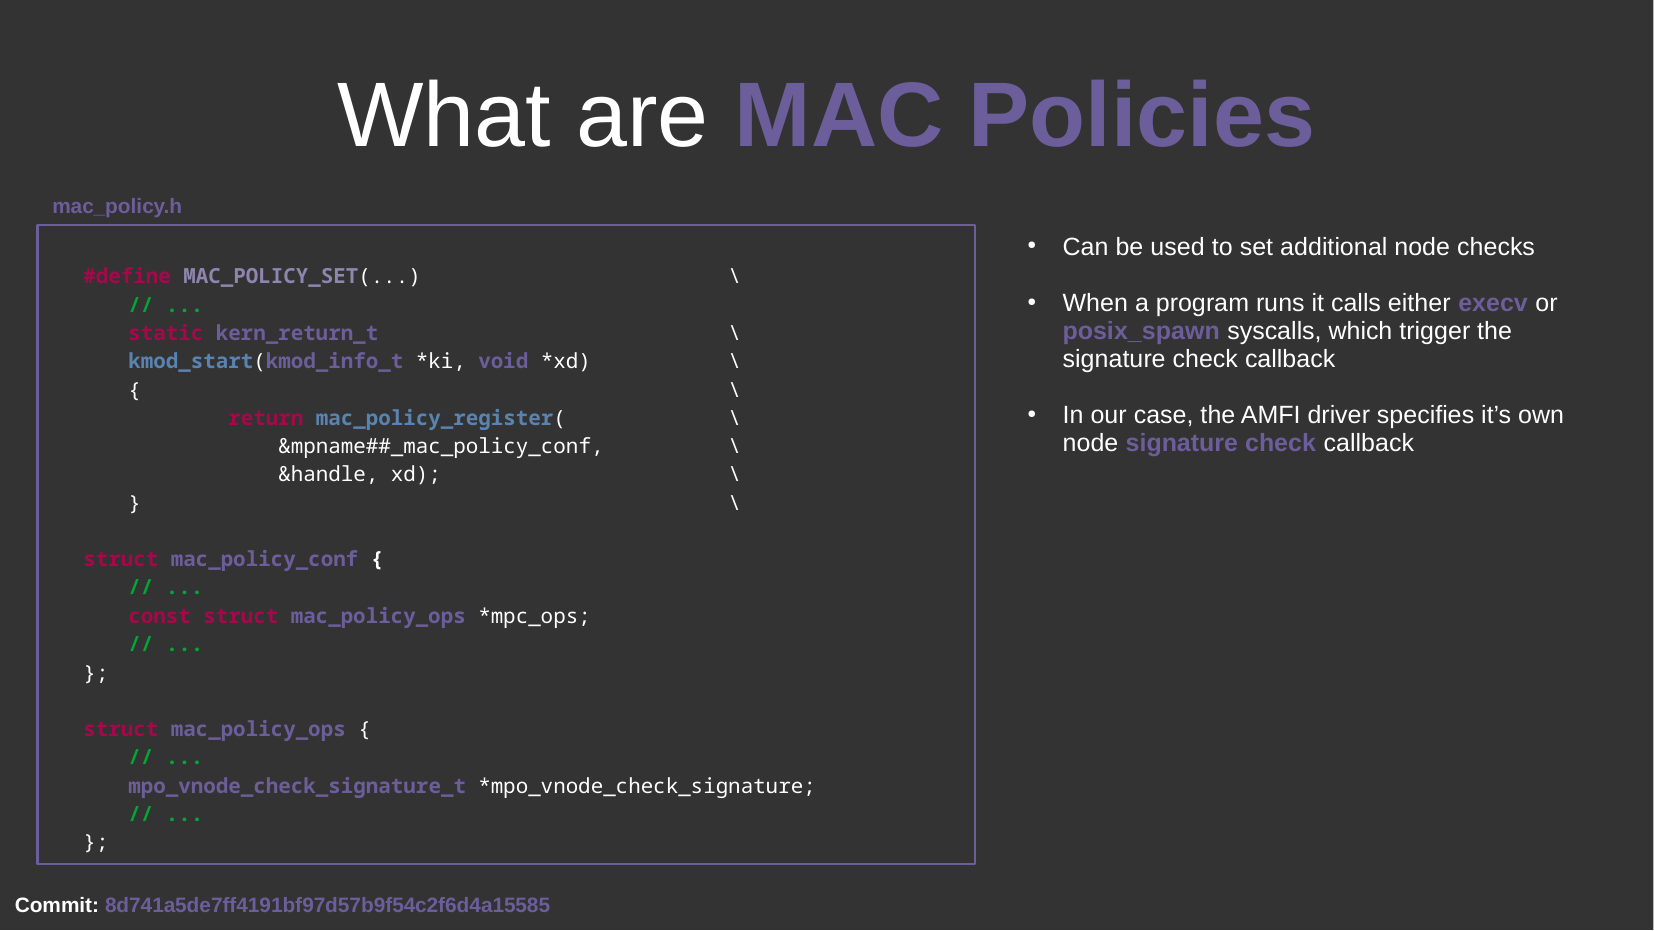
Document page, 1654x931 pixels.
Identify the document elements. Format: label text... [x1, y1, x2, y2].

text_box Can be used to set additional node checks When a program runs it calls either execv or posix_spawn syscalls, which trigger the signature check callback In our case, the AMFI driver specifies it’s own node signature check callback [1012, 225, 1613, 863]
text_box mac_policy.h [37, 187, 488, 226]
title What are MAC Policies [82, 37, 1571, 193]
text_box Commit: 8d741a5de7ff4191bf97d57b9f54c2f6d4a15585 [0, 886, 638, 925]
text_box #define MAC_POLICY_SET(...) \ // ... static kern_return_t \ kmod_start(kmod_info_t *ki, void *xd) \ { \ return mac_policy_register( \ &mpname##_mac_policy_conf, \ &handle, xd); \ } \ struct mac_policy_conf { // ... const struct mac_policy_ops *mpc_ops; // ... }; struct mac_policy_ops { // ... mpo_vnode_check_signature_t *mpo_vnode_check_signature; // ... }; [37, 225, 976, 835]
